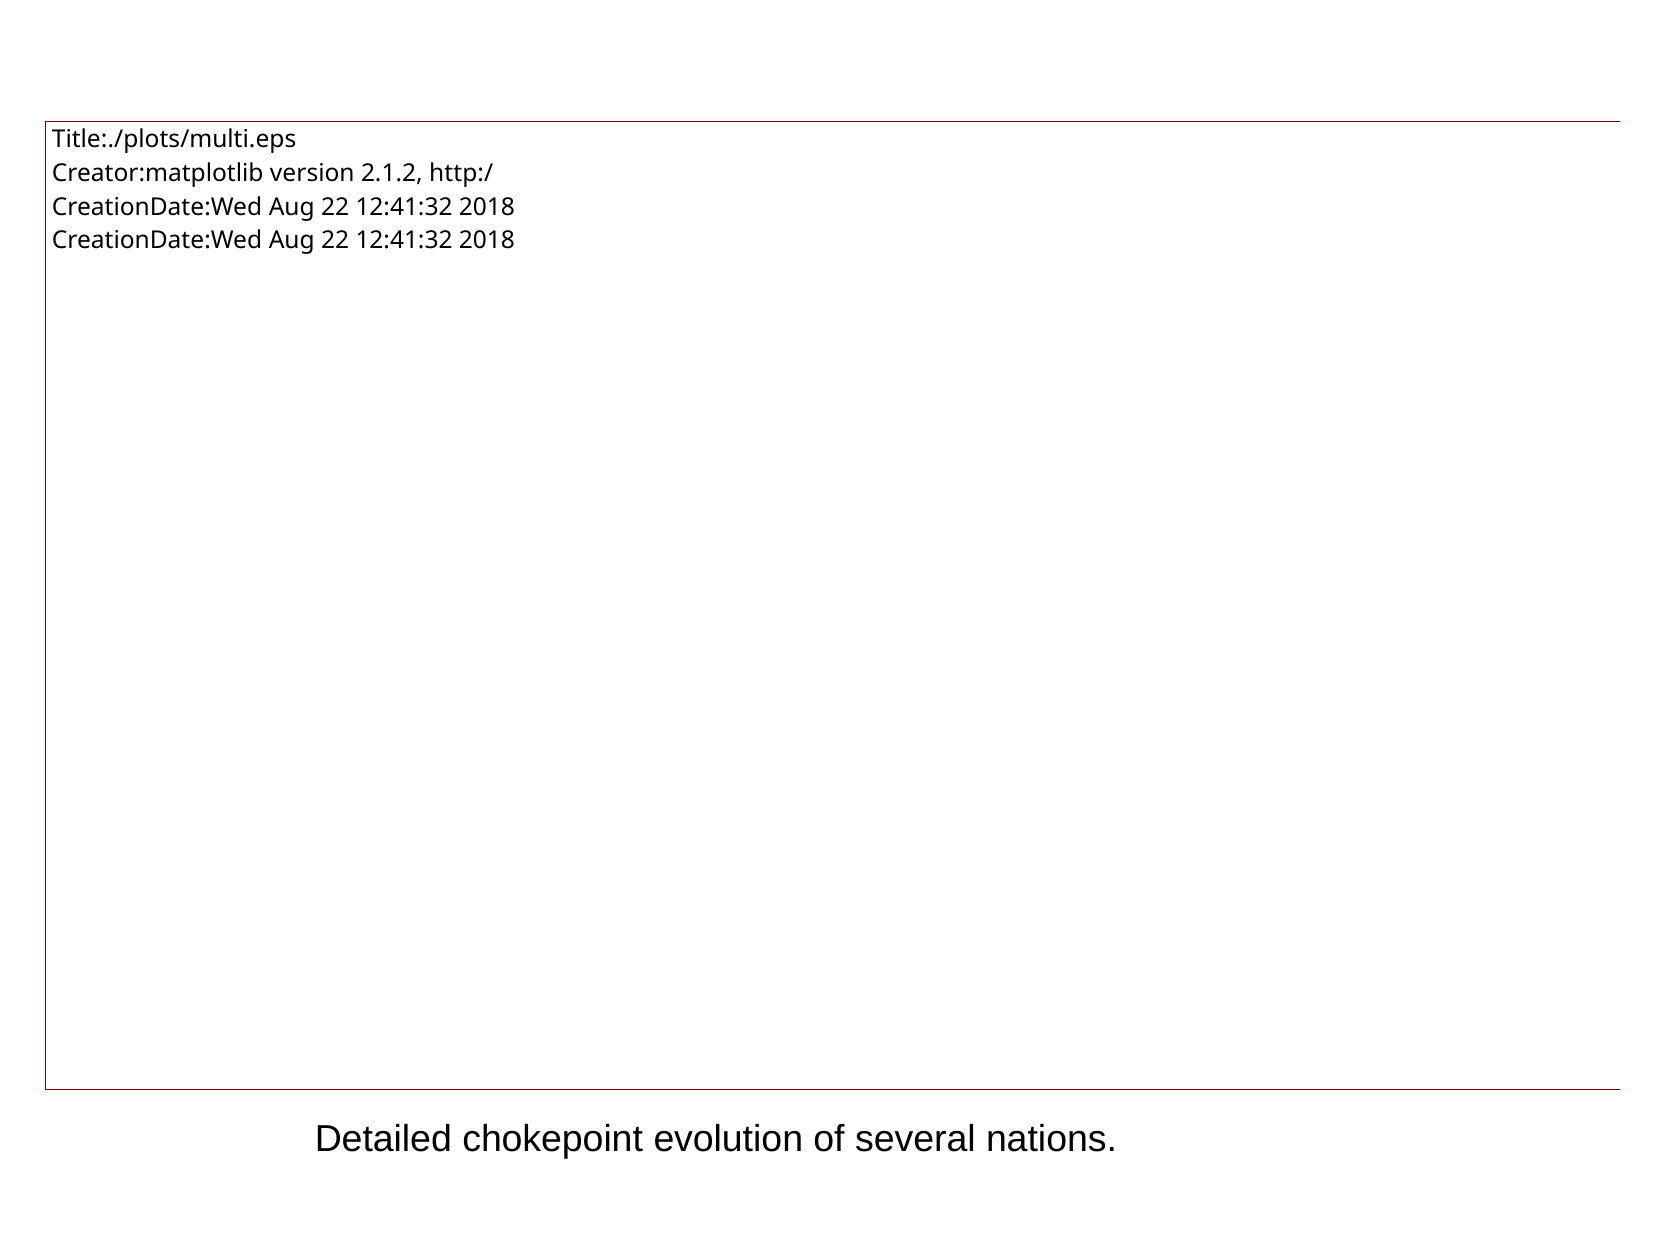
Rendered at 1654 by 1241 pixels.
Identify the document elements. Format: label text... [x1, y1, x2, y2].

picture [43, 120, 1621, 1090]
text_box Detailed chokepoint evolution of several nations. [300, 1110, 1441, 1167]
